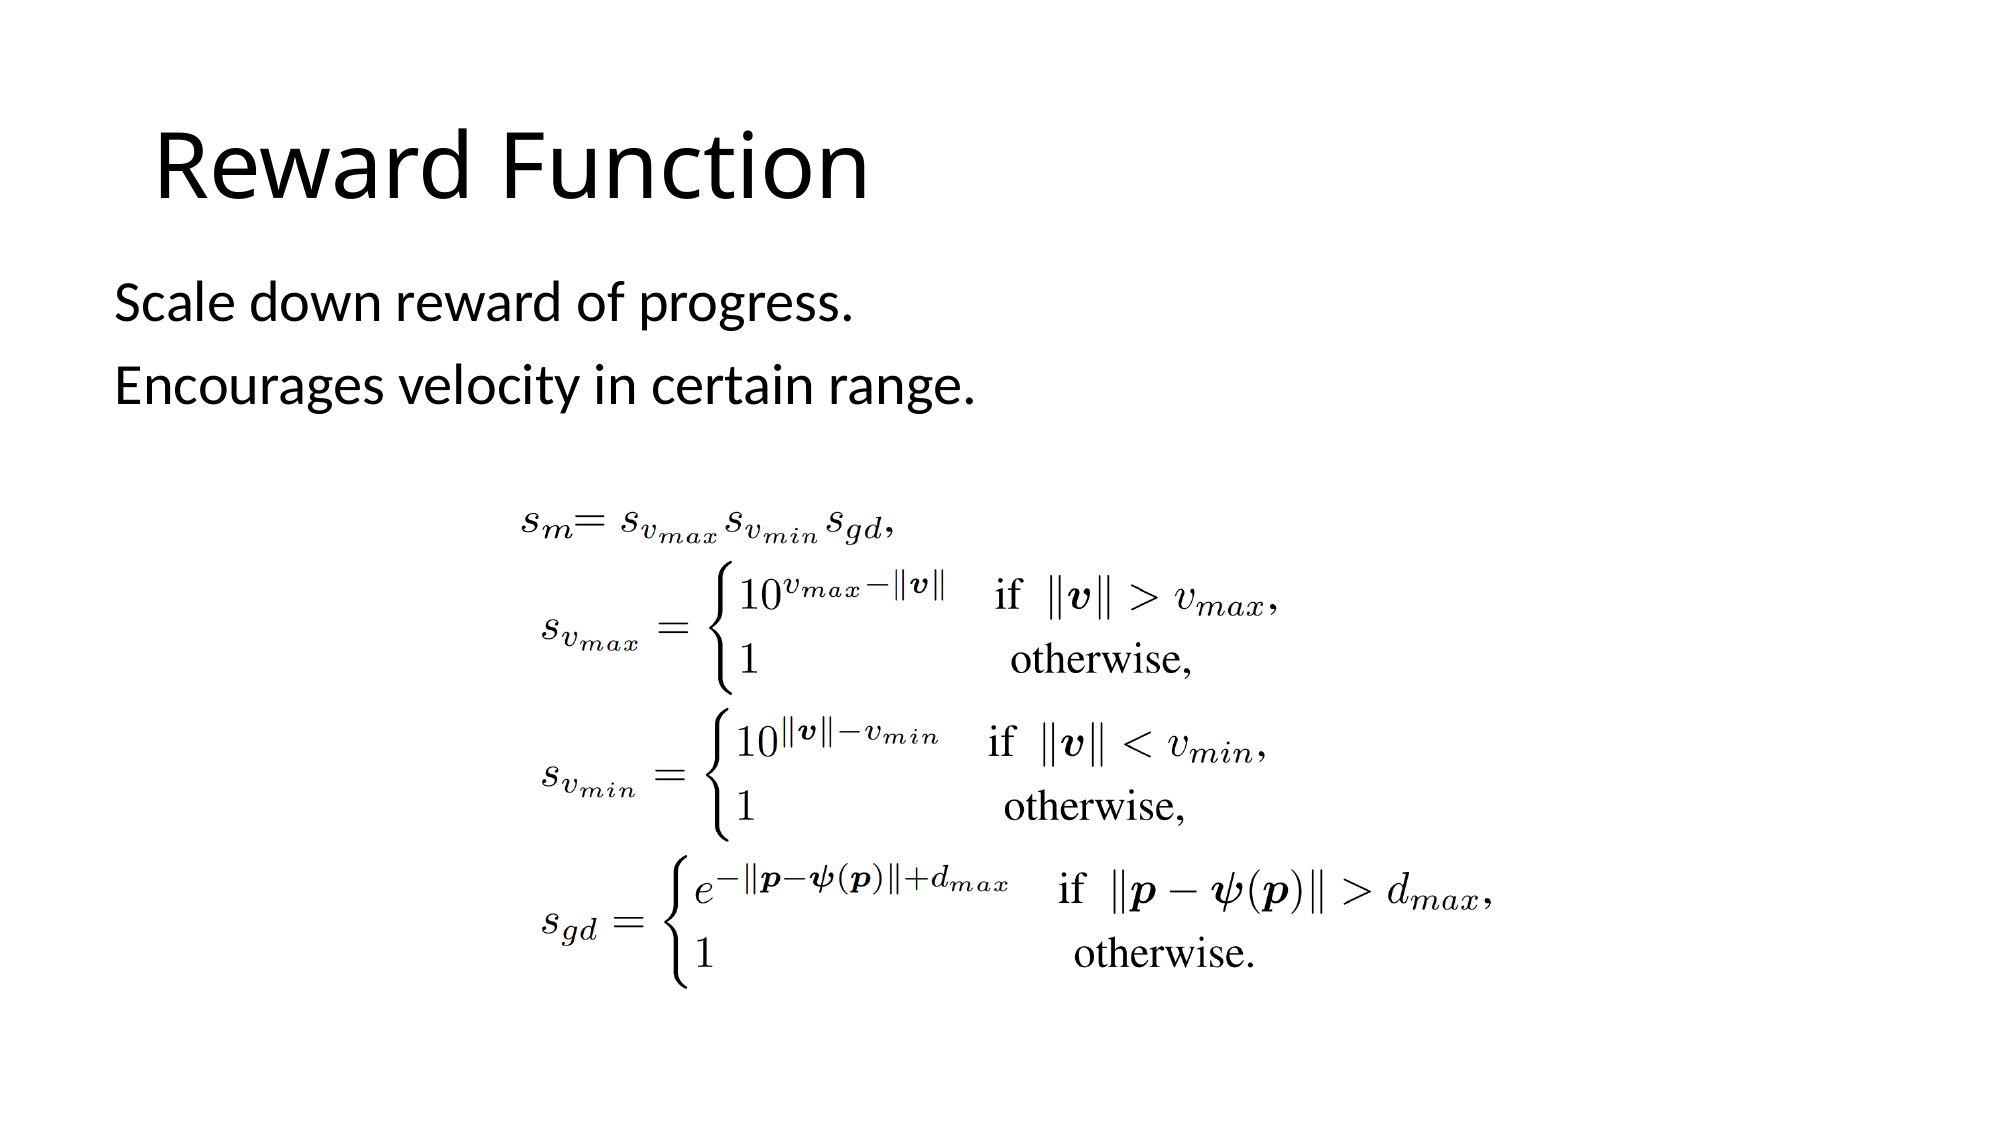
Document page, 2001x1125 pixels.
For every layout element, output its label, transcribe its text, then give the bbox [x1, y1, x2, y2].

title Reward Function [137, 59, 1863, 263]
list Scale down reward of progress. Encourages velocity in certain range. [99, 263, 1900, 916]
text_box [493, 487, 573, 600]
picture [531, 487, 1507, 1005]
